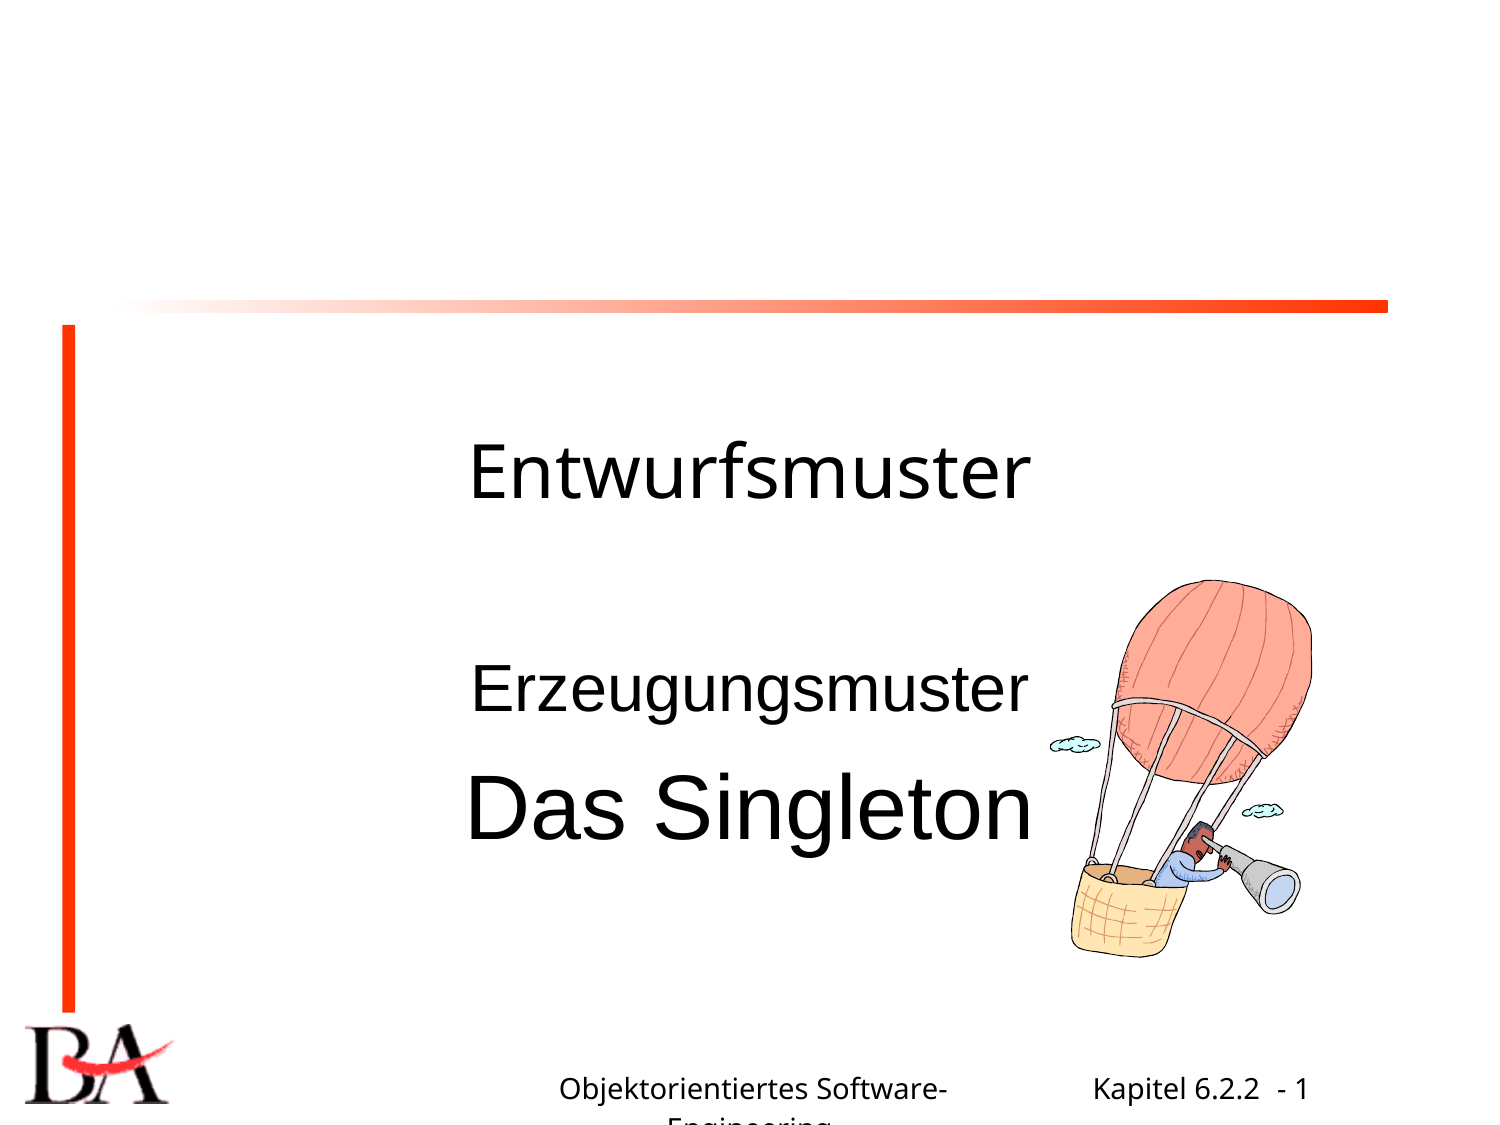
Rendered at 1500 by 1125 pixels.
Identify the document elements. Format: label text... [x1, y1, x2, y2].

title Entwurfsmuster [112, 374, 1388, 563]
subtitle Erzeugungsmuster Das Singleton [225, 637, 1050, 926]
picture [1050, 575, 1318, 963]
picture [24, 1024, 175, 1104]
